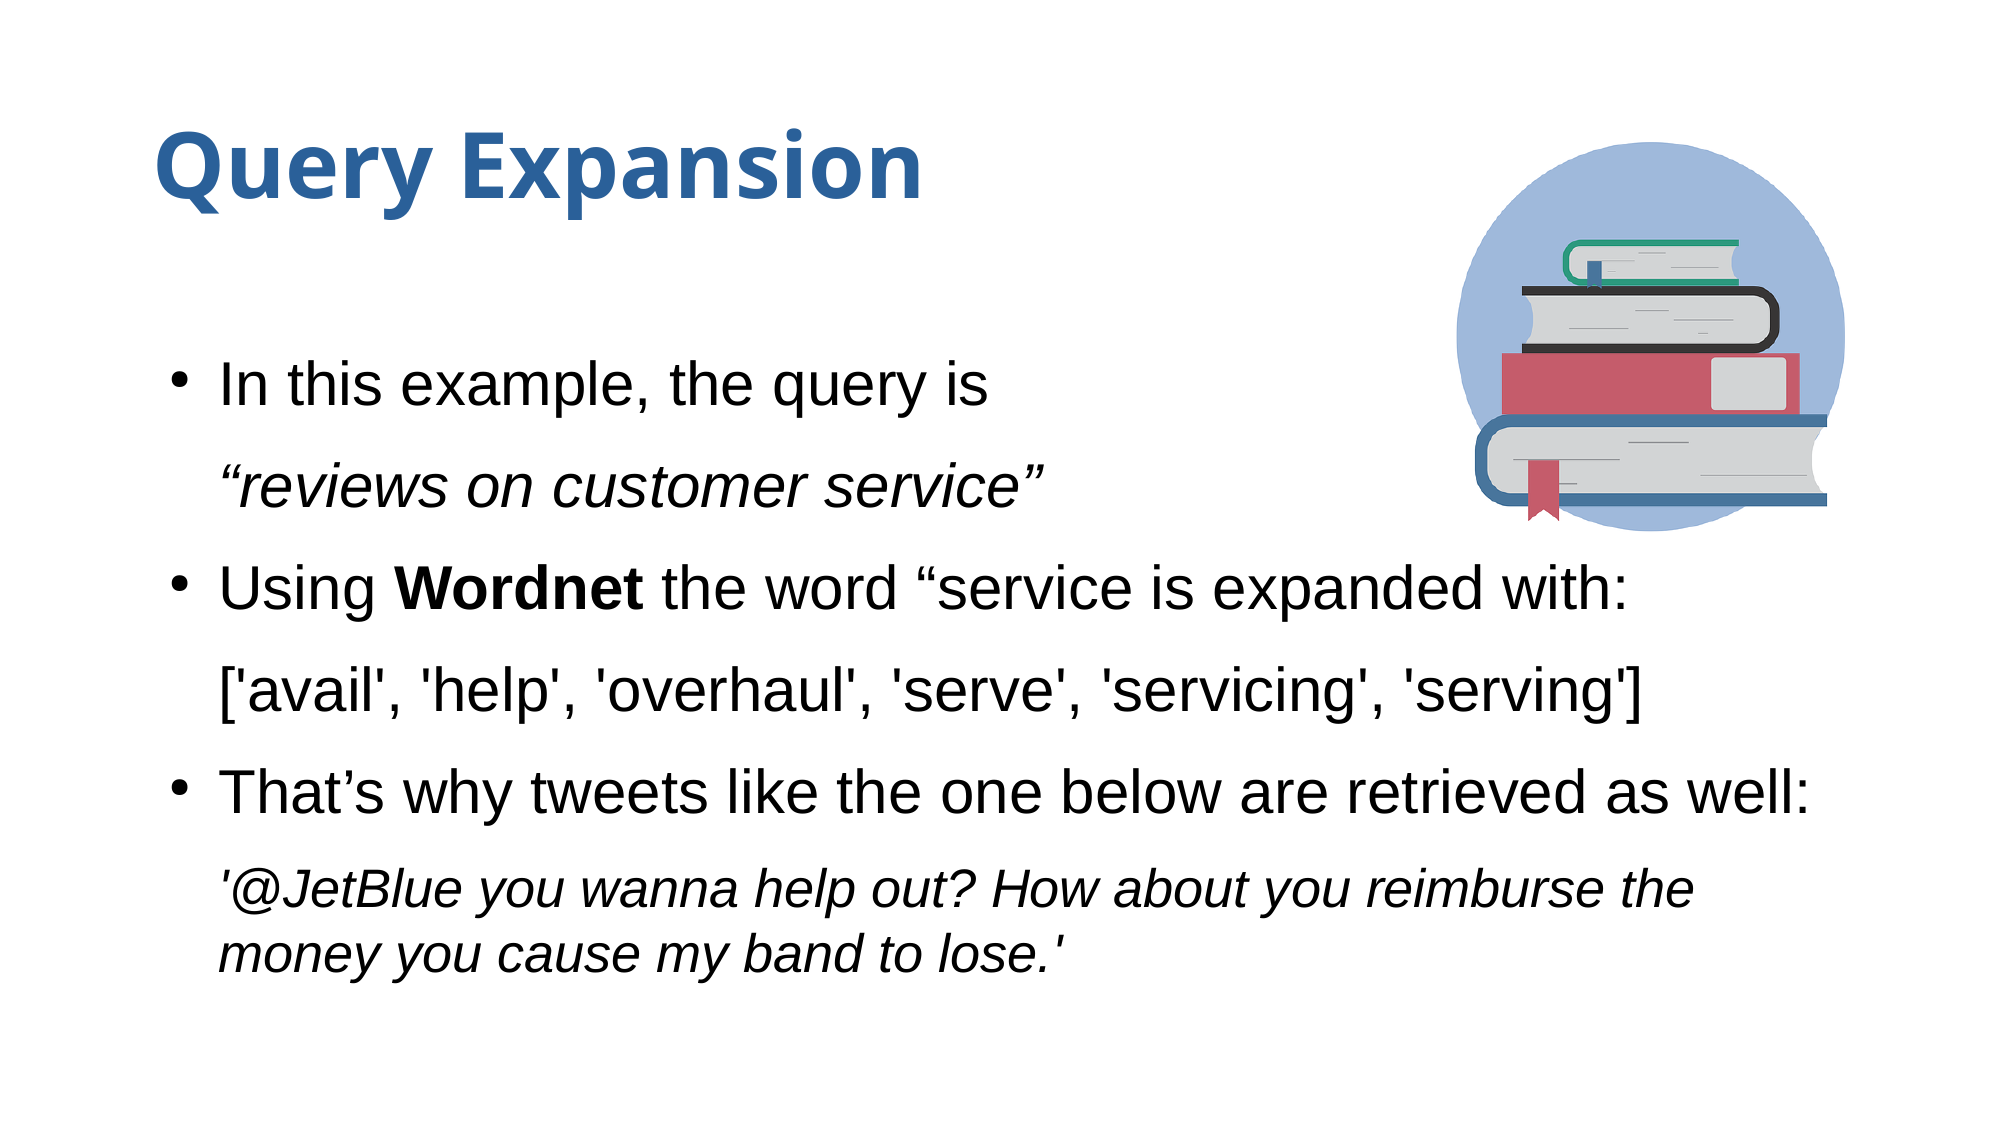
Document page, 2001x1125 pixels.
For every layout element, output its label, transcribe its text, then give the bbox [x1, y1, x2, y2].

picture [1350, 37, 1951, 639]
list In this example, the query is “reviews on customer service” Using Wordnet the word “service is expanded with: ['avail', 'help', 'overhaul', 'serve', 'servicing', 'serving'] That’s why tweets like the one below are retrieved as well: '@JetBlue you wanna help out? How about you reimburse the money you cause my band to lose.' [137, 336, 1863, 1051]
title Query Expansion [137, 59, 1350, 278]
